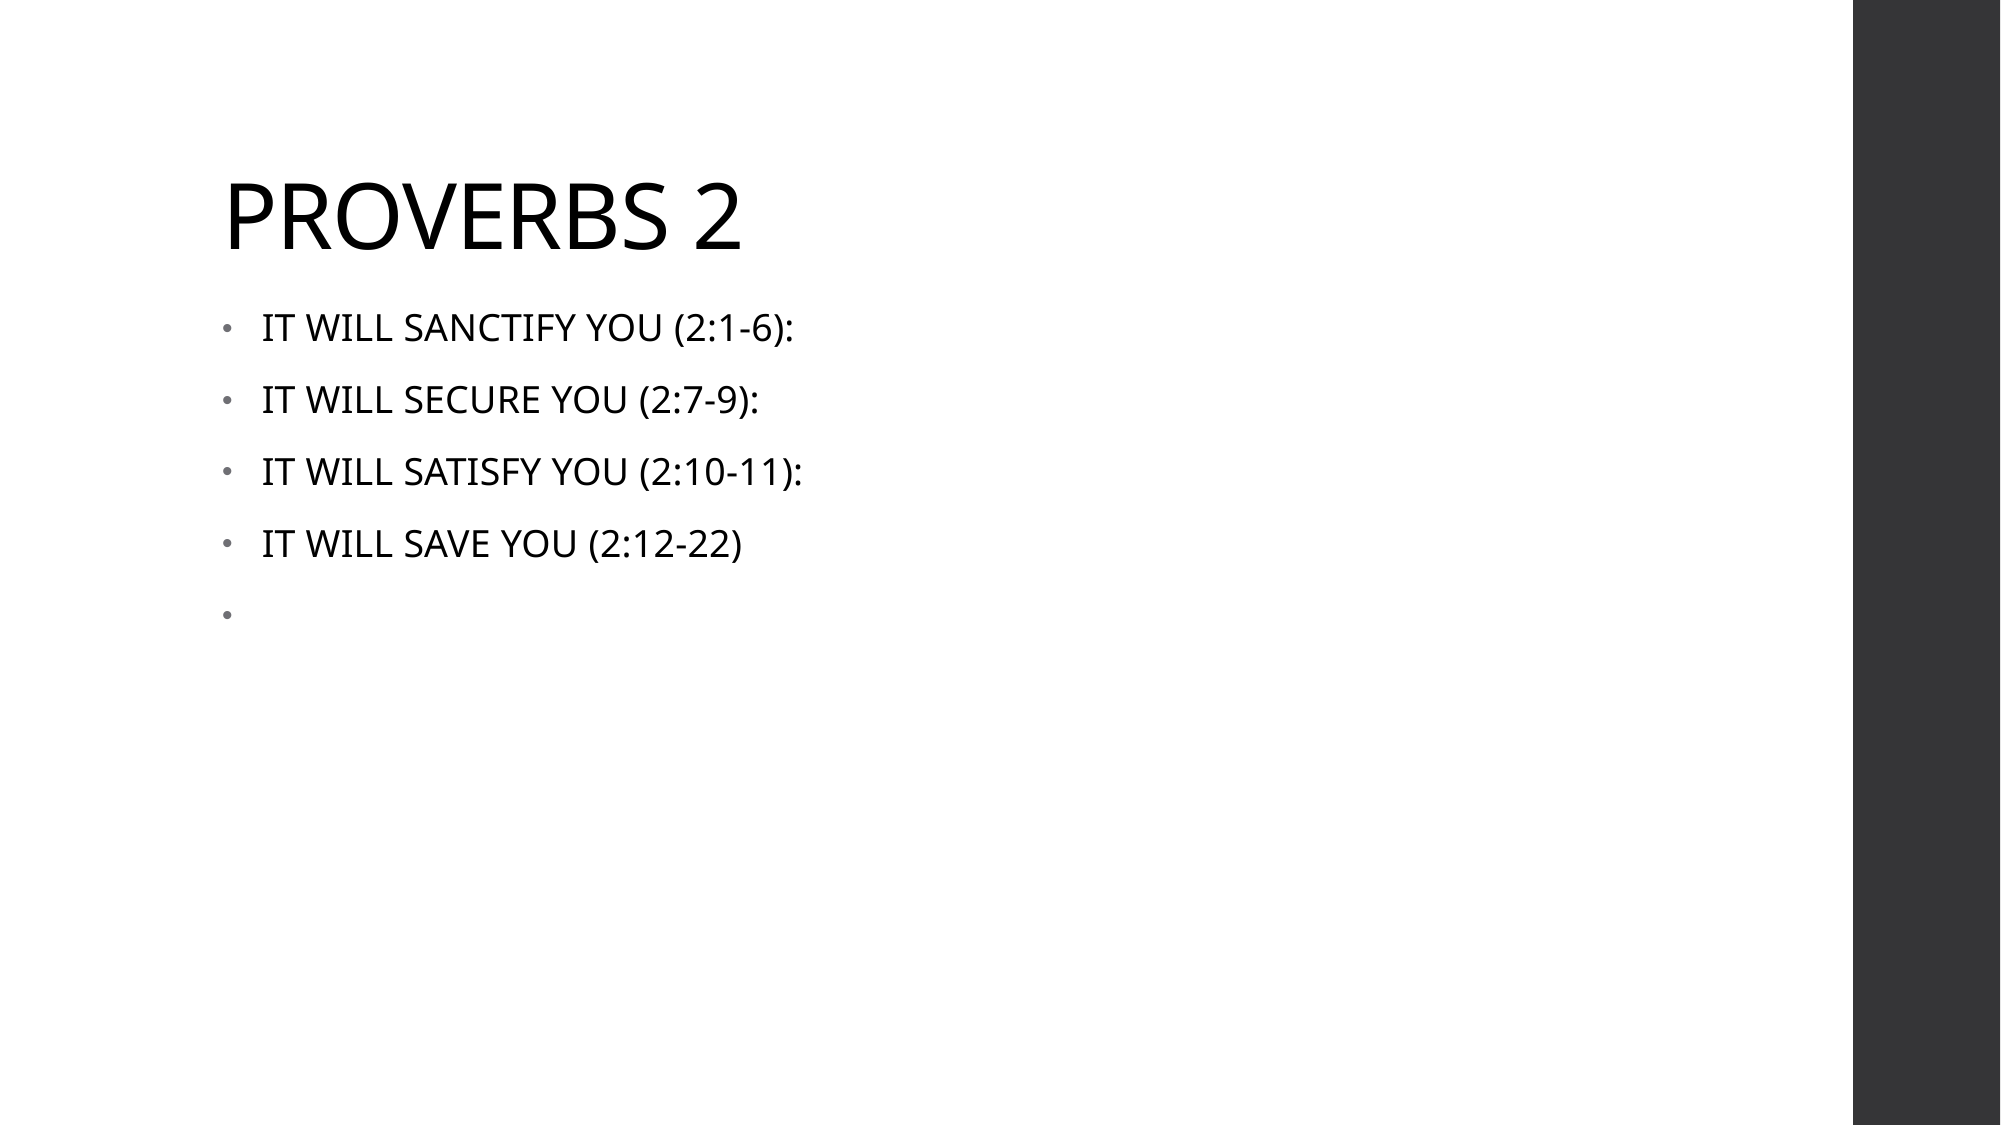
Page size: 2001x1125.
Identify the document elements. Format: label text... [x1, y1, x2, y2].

title PROVERBS 2 [206, 60, 1797, 278]
list IT WILL SANCTIFY YOU (2:1-6): IT WILL SECURE YOU (2:7-9): IT WILL SATISFY YOU (2:10-11): IT WILL SAVE YOU (2:12-22) [206, 299, 1617, 1014]
